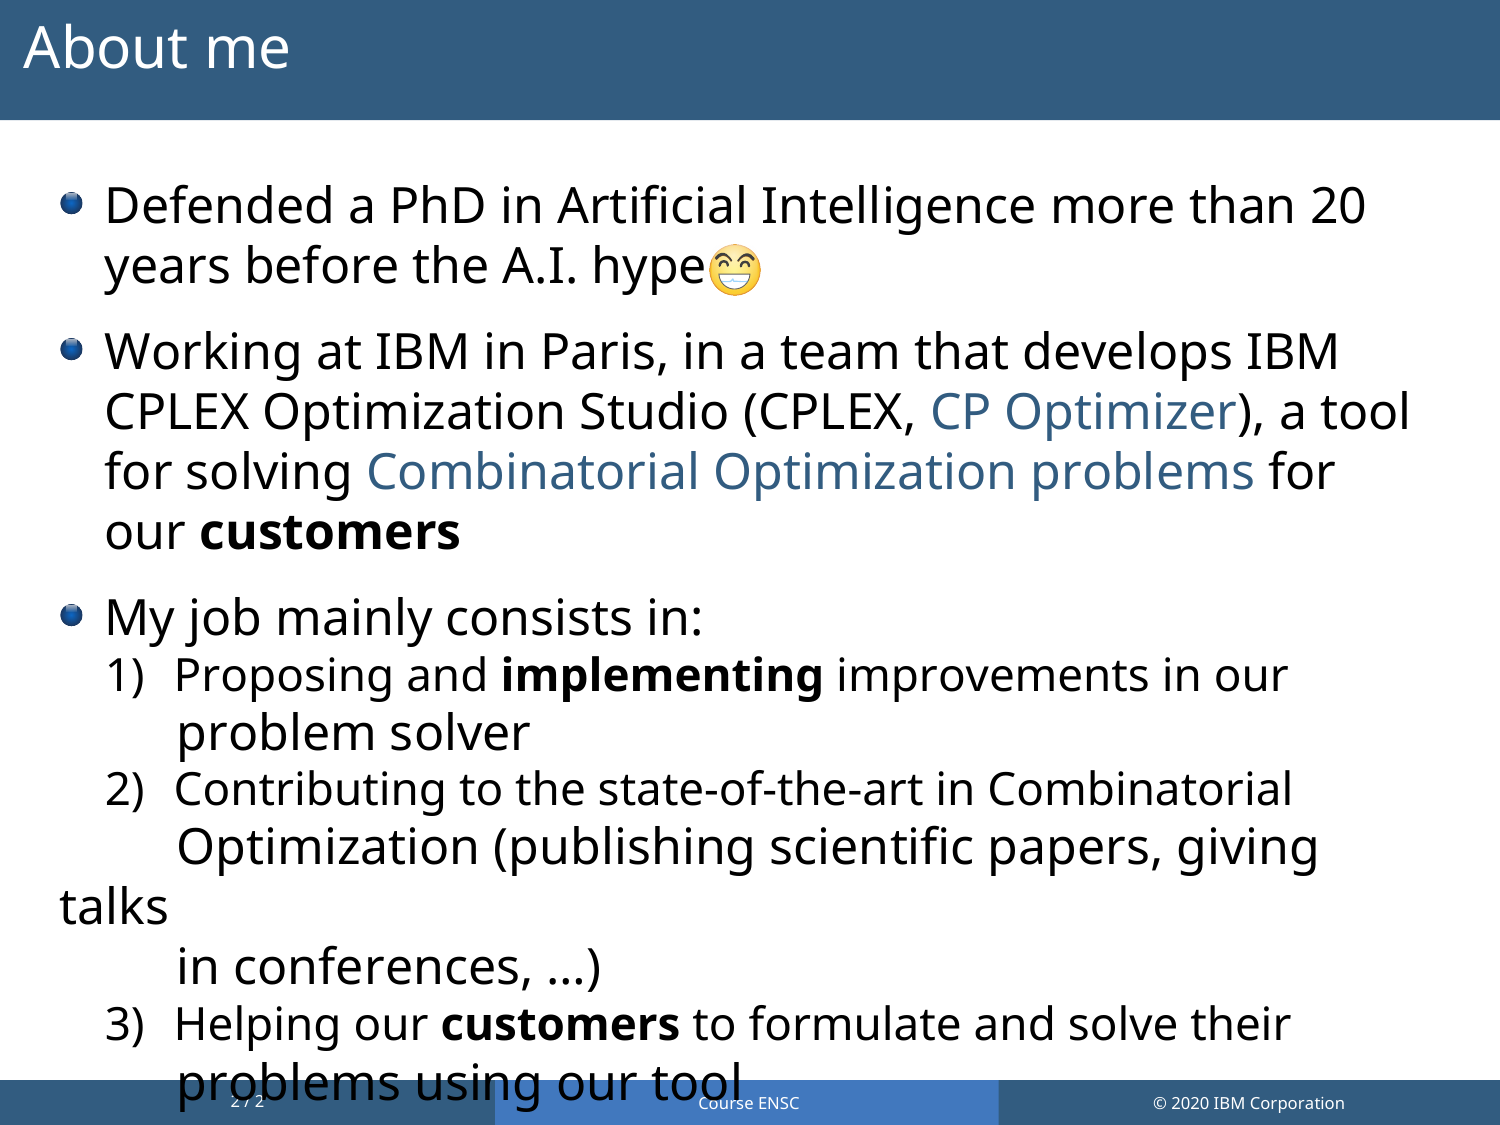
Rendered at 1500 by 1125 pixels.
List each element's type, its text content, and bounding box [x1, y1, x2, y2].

picture [705, 239, 766, 300]
list Defended a PhD in Artificial Intelligence more than 20 years before the A.I. hype Working at IBM in Paris, in a team that develops IBM CPLEX Optimization Studio (CPLEX, CP Optimizer), a tool for solving Combinatorial Optimization problems for our customers My job mainly consists in: Proposing and implementing improvements in our problem solver Contributing to the state-of-the-art in Combinatorial Optimization (publishing scientific papers, giving talks in conferences, …) Helping our customers to formulate and solve their problems using our tool [45, 165, 1441, 1125]
title About me [0, 0, 1500, 121]
